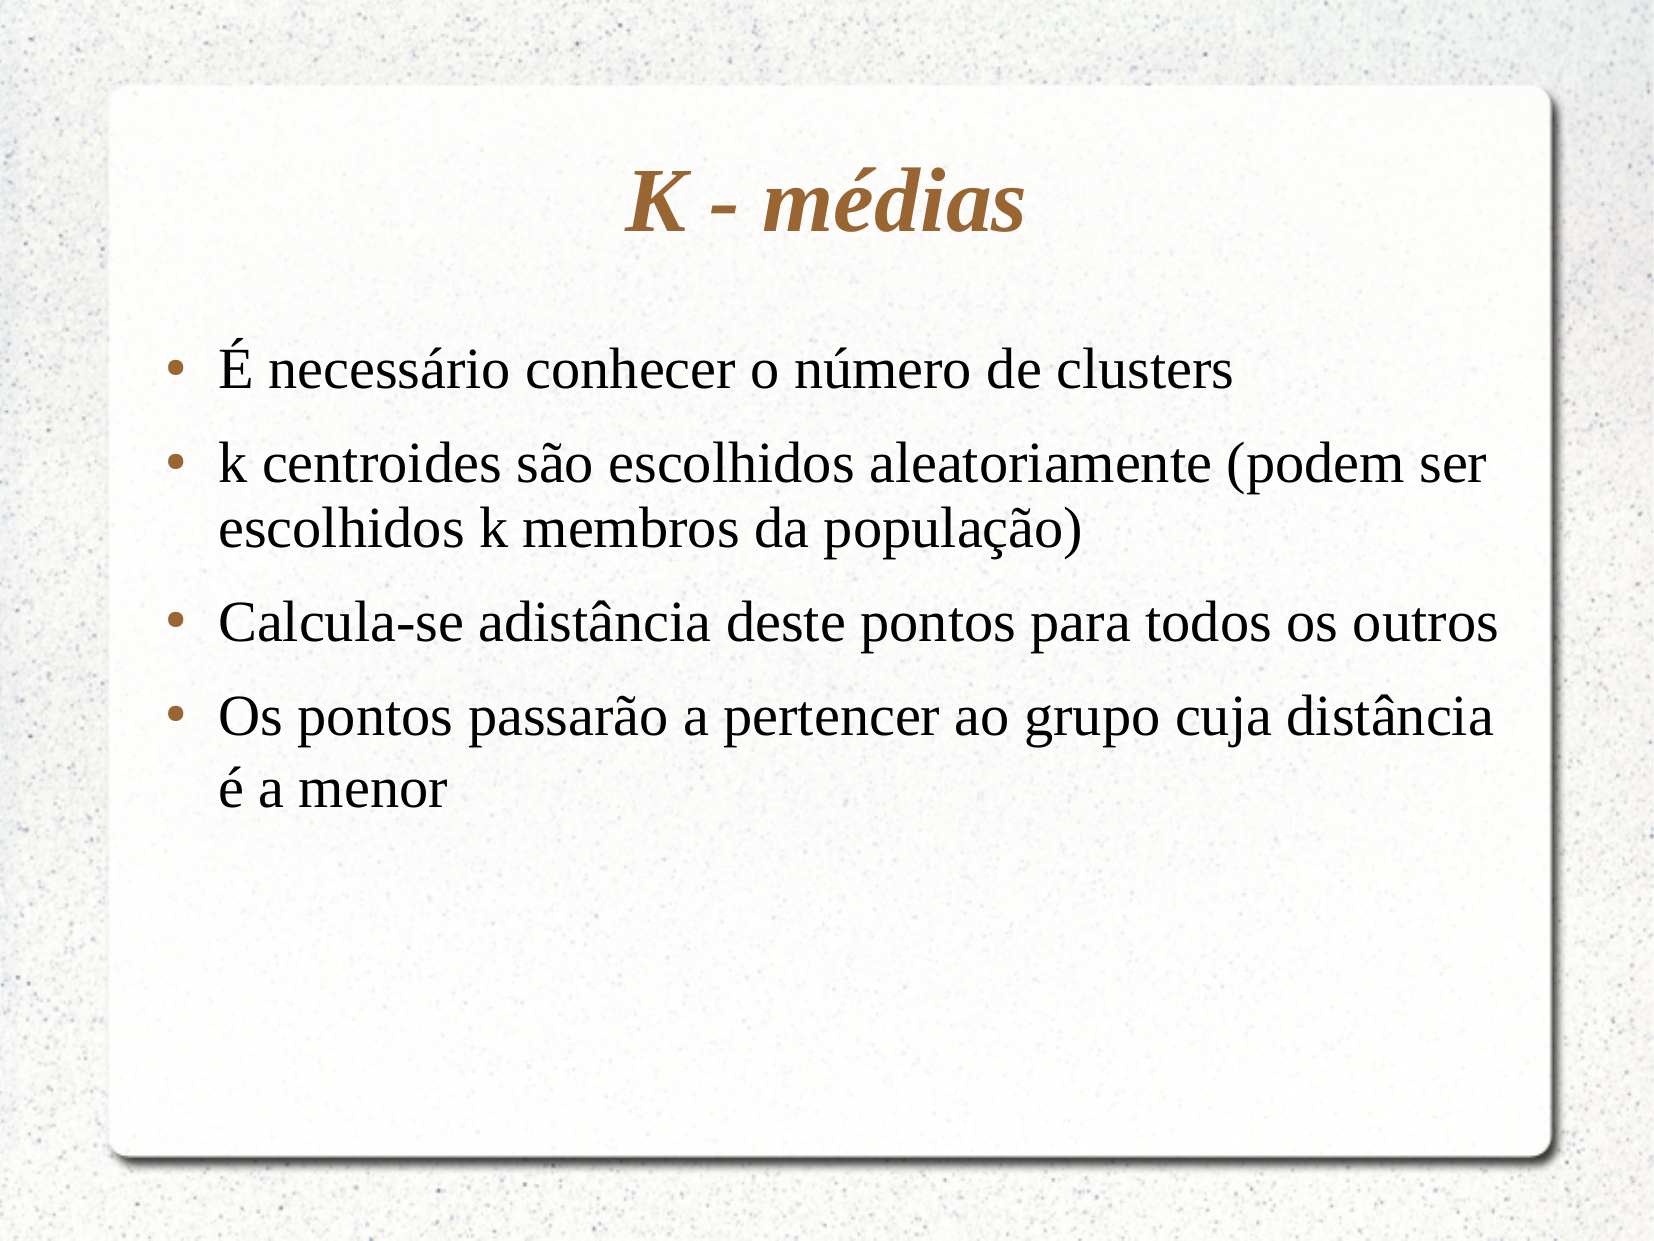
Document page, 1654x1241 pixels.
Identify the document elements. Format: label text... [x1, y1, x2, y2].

title K - médias [118, 96, 1536, 304]
picture [0, 0, 1654, 1241]
list É necessário conhecer o número de clusters k centroides são escolhidos aleatoriamente (podem ser escolhidos k membros da população) Calcula-se adistância deste pontos para todos os outros Os pontos passarão a pertencer ao grupo cuja distância é a menor [147, 336, 1506, 1241]
